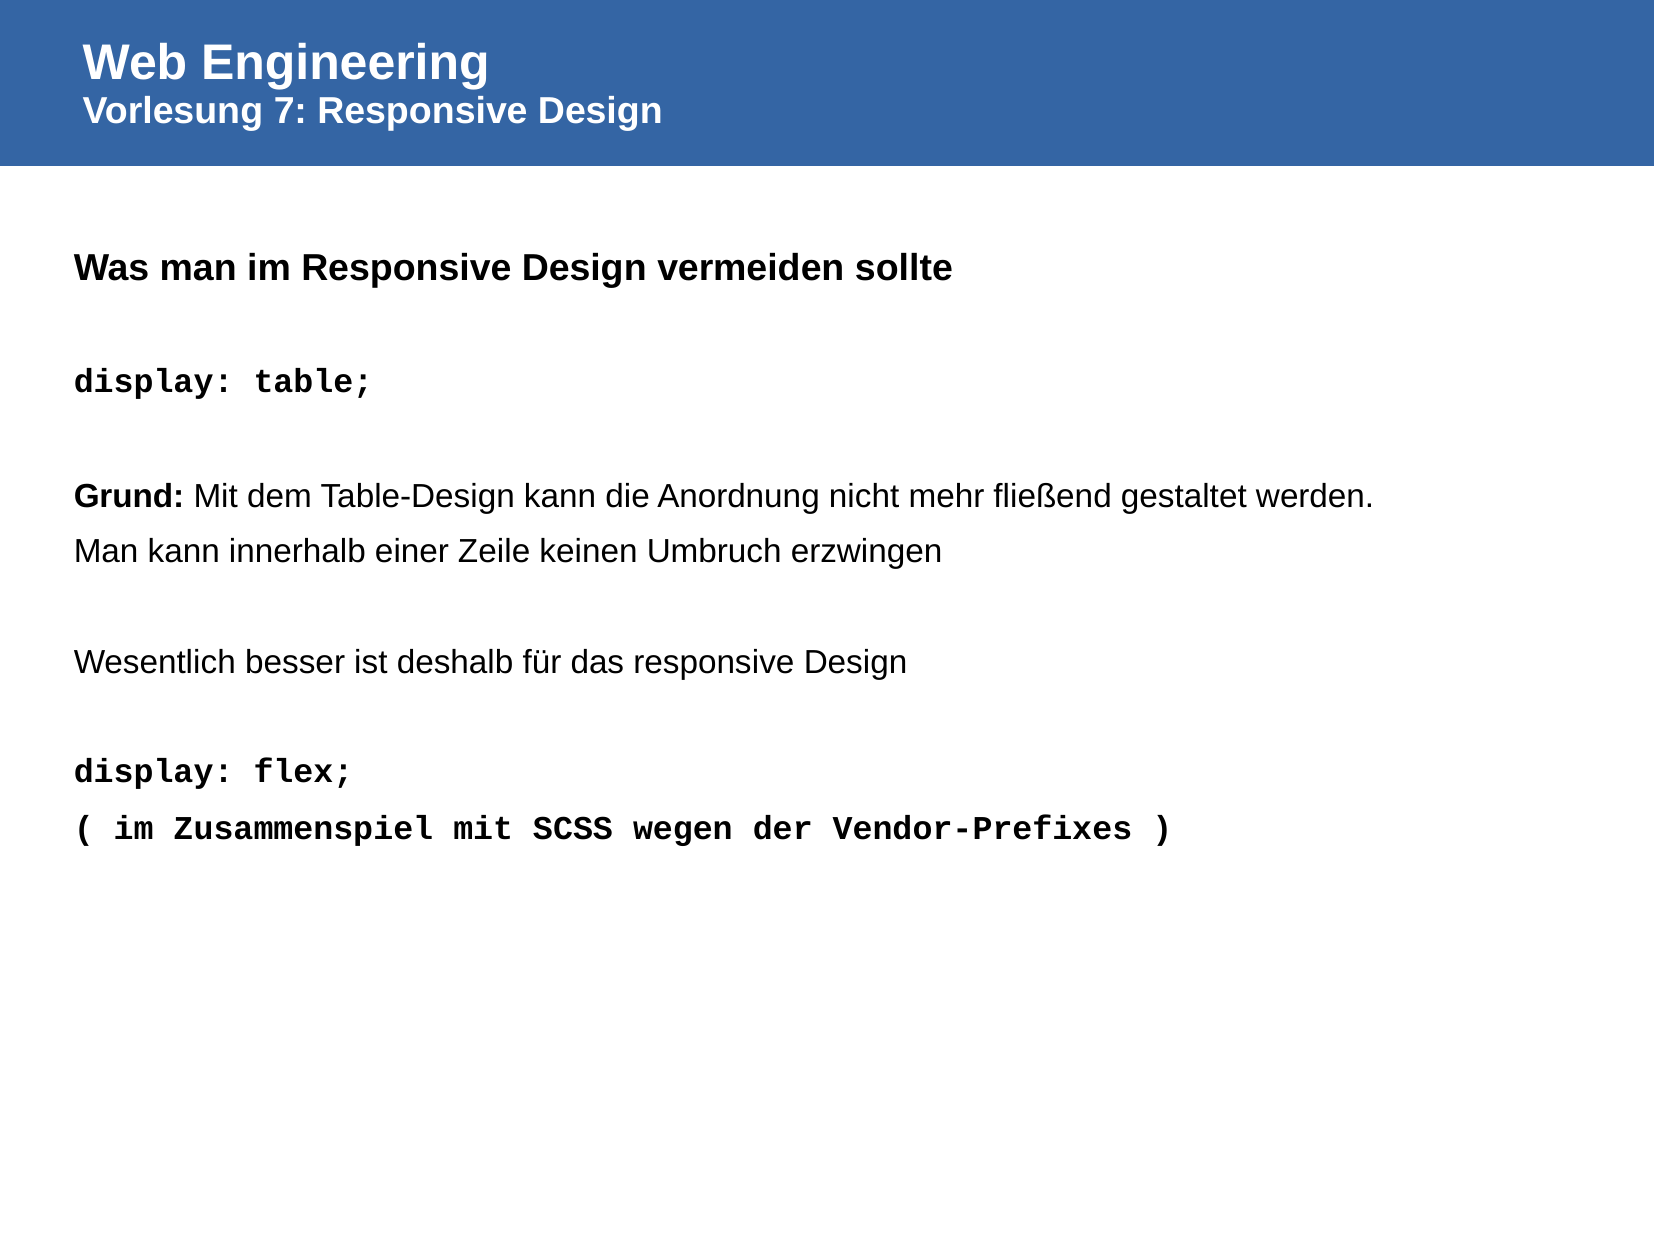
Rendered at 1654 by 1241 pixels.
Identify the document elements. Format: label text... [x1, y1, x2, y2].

text_box Was man im Responsive Design vermeiden sollte display: table; Grund: Mit dem Table-Design kann die Anordnung nicht mehr fließend gestaltet werden. Man kann innerhalb einer Zeile keinen Umbruch erzwingen Wesentlich besser ist deshalb für das responsive Design display: flex; ( im Zusammenspiel mit SCSS wegen der Vendor-Prefixes ) [59, 218, 1566, 913]
title Web Engineering Vorlesung 7: Responsive Design [82, 0, 1571, 166]
